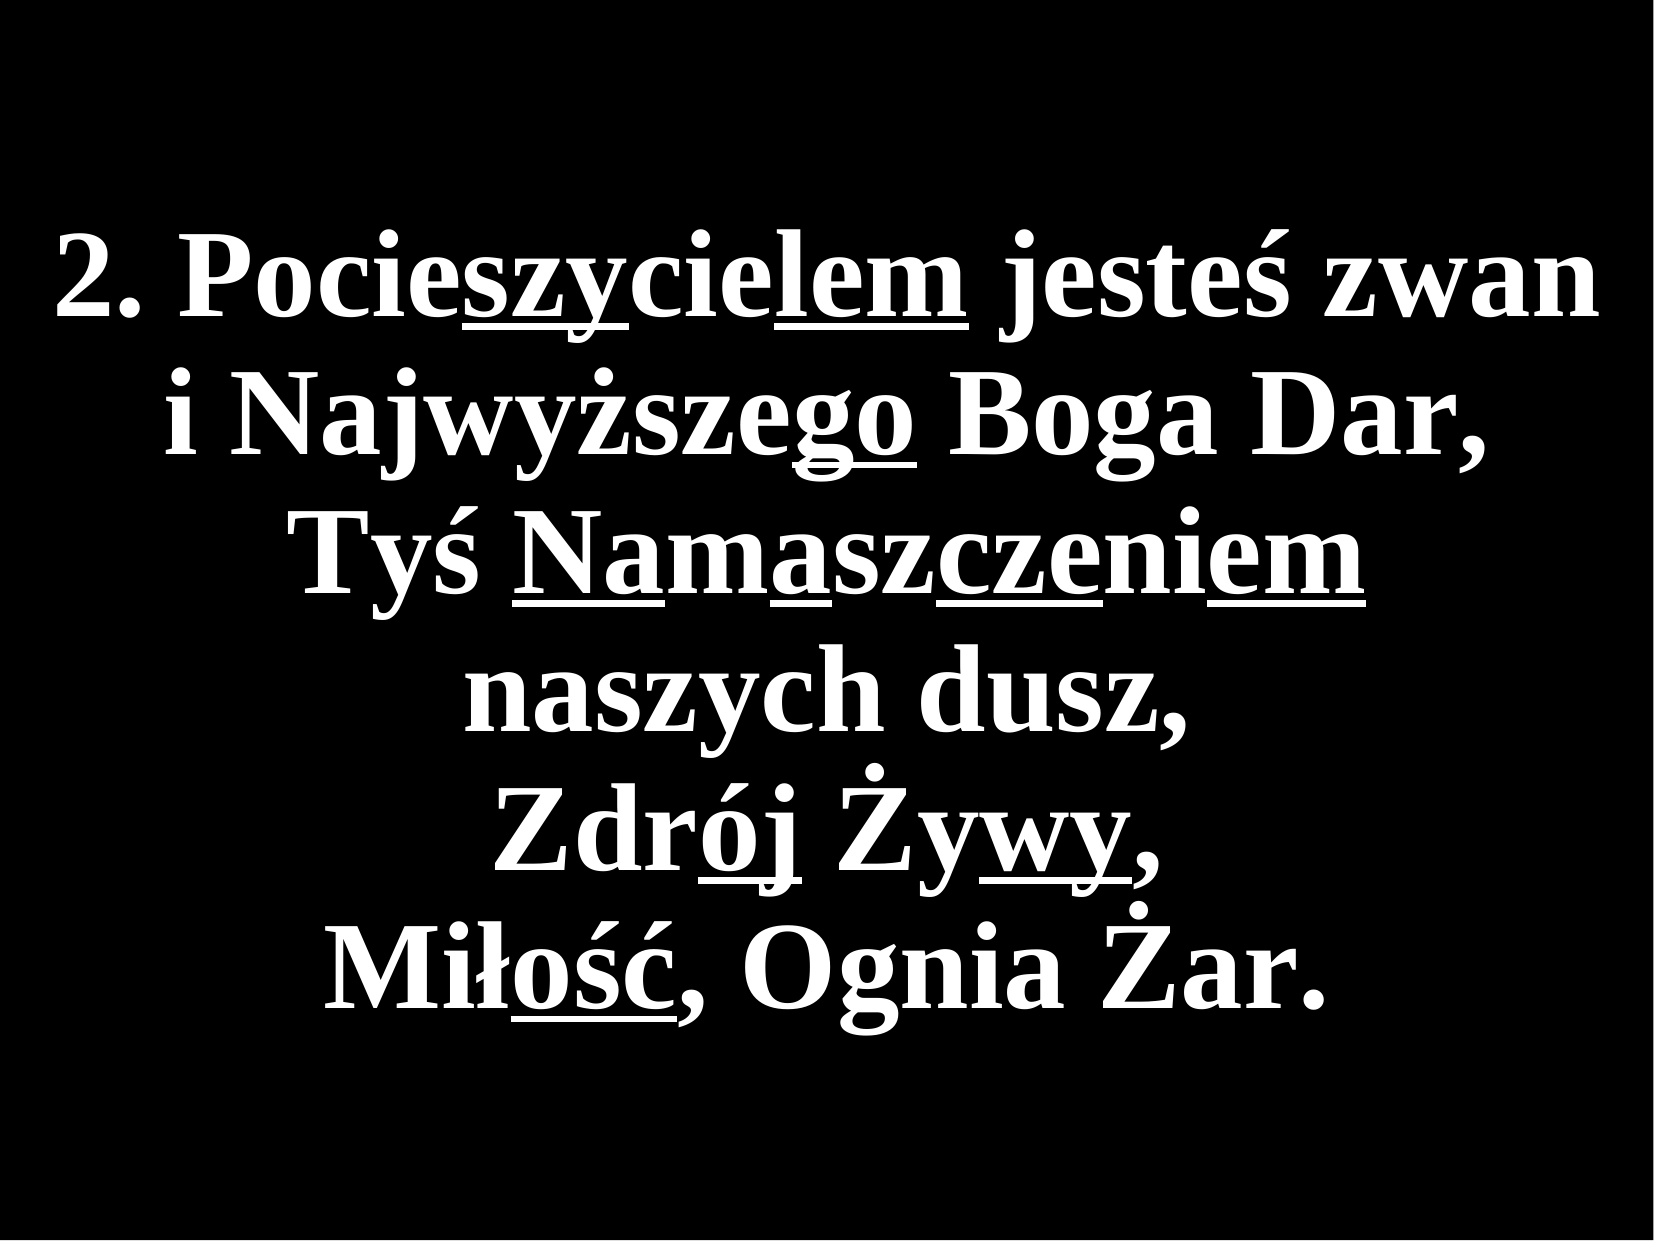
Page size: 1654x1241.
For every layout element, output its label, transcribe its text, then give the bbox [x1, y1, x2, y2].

title 2. Pocieszycielem jesteś zwan i Najwyższego Boga Dar, Tyś Namaszczeniem naszych dusz, Zdrój Żywy, Miłość, Ognia Żar. [0, 0, 1654, 1241]
